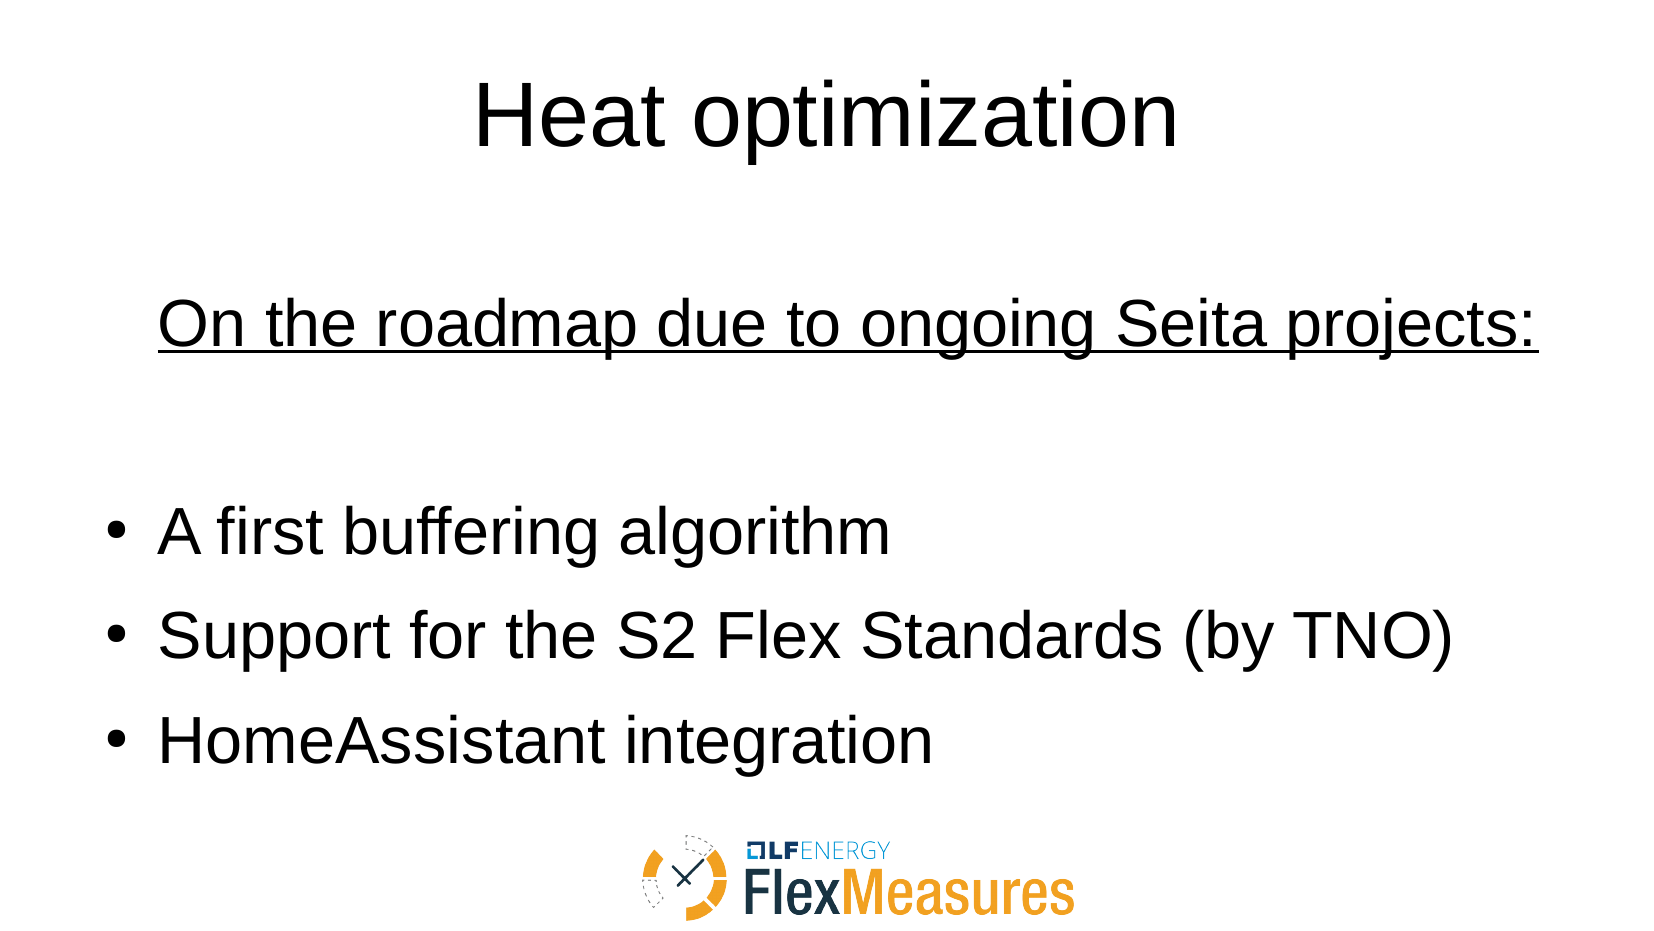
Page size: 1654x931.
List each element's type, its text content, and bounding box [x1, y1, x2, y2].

list On the roadmap due to ongoing Seita projects: A first buffering algorithm Support for the S2 Flex Standards (by TNO) HomeAssistant integration [86, 285, 1576, 826]
title Heat optimization [82, 37, 1571, 193]
picture [642, 835, 1074, 921]
